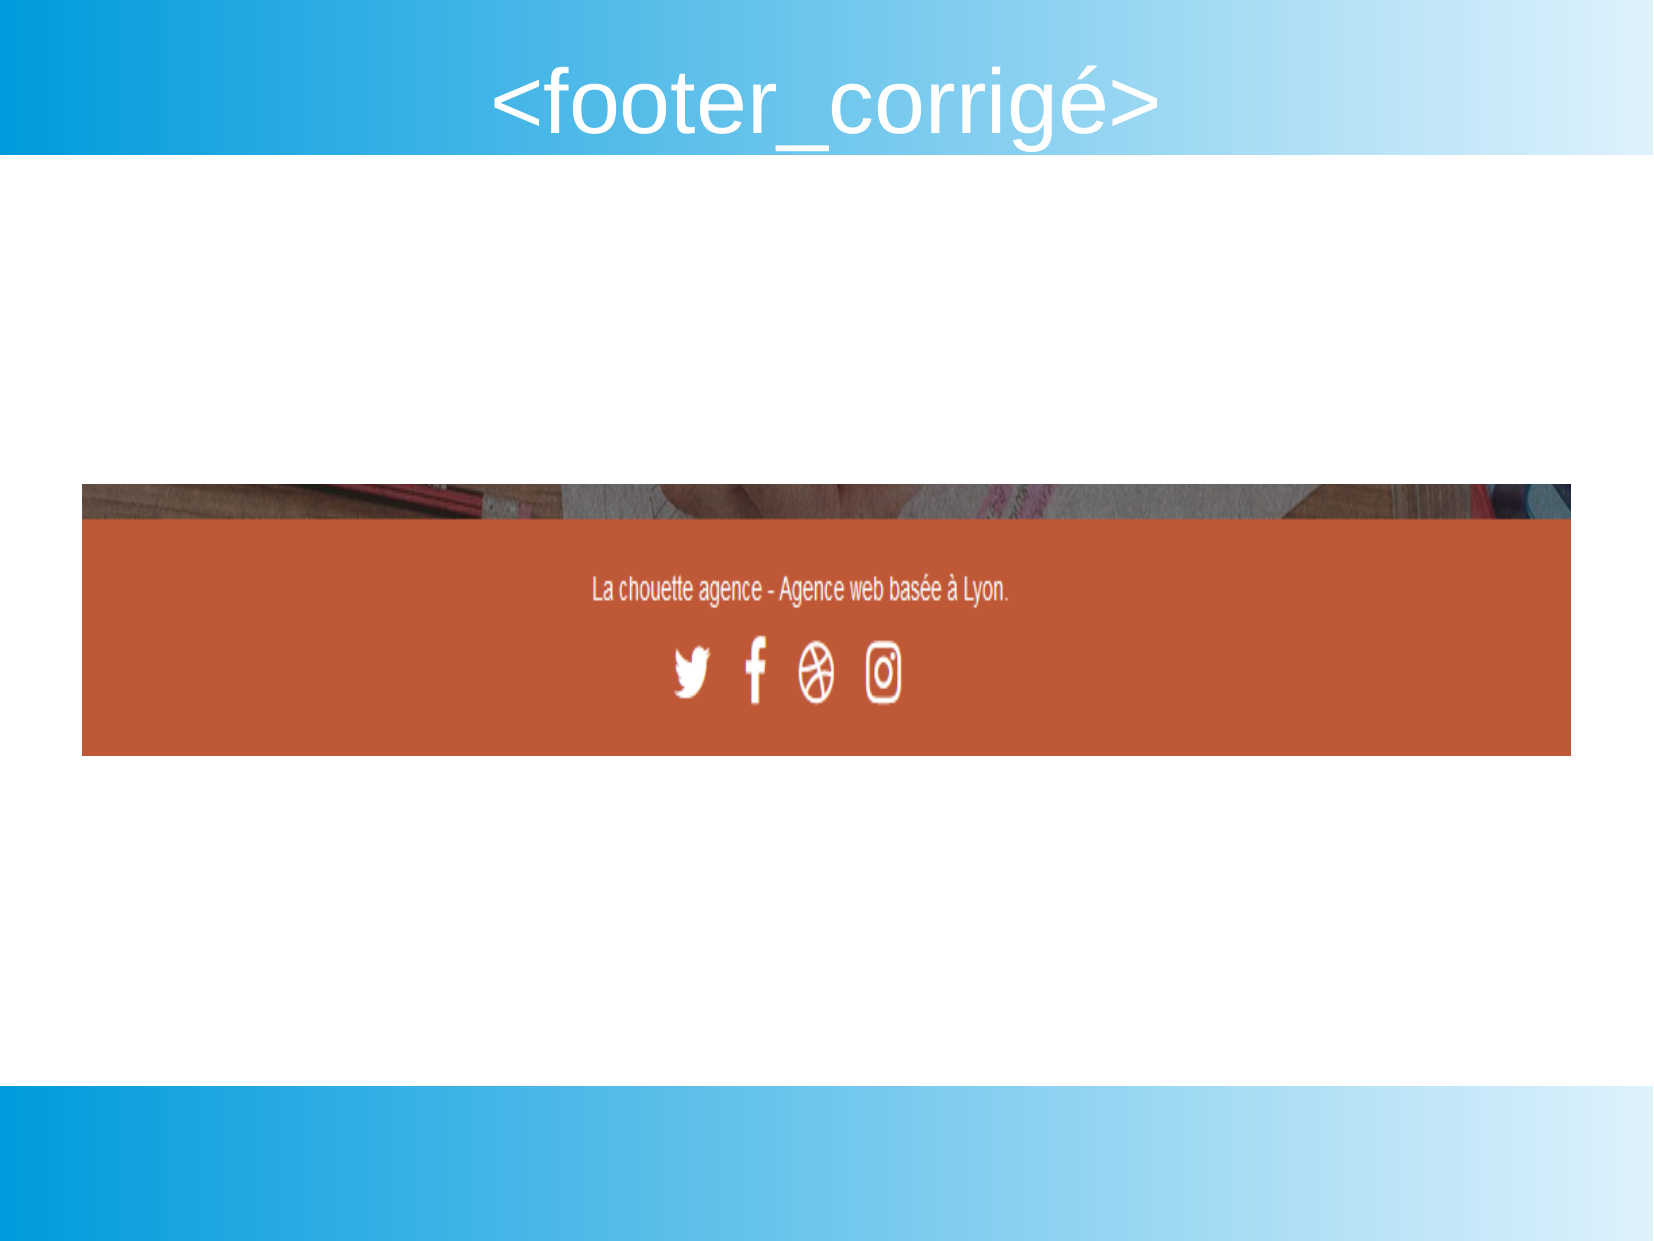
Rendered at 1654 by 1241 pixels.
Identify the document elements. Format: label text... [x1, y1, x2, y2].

title <footer_corrigé> [82, 49, 1571, 155]
picture [82, 484, 1571, 756]
